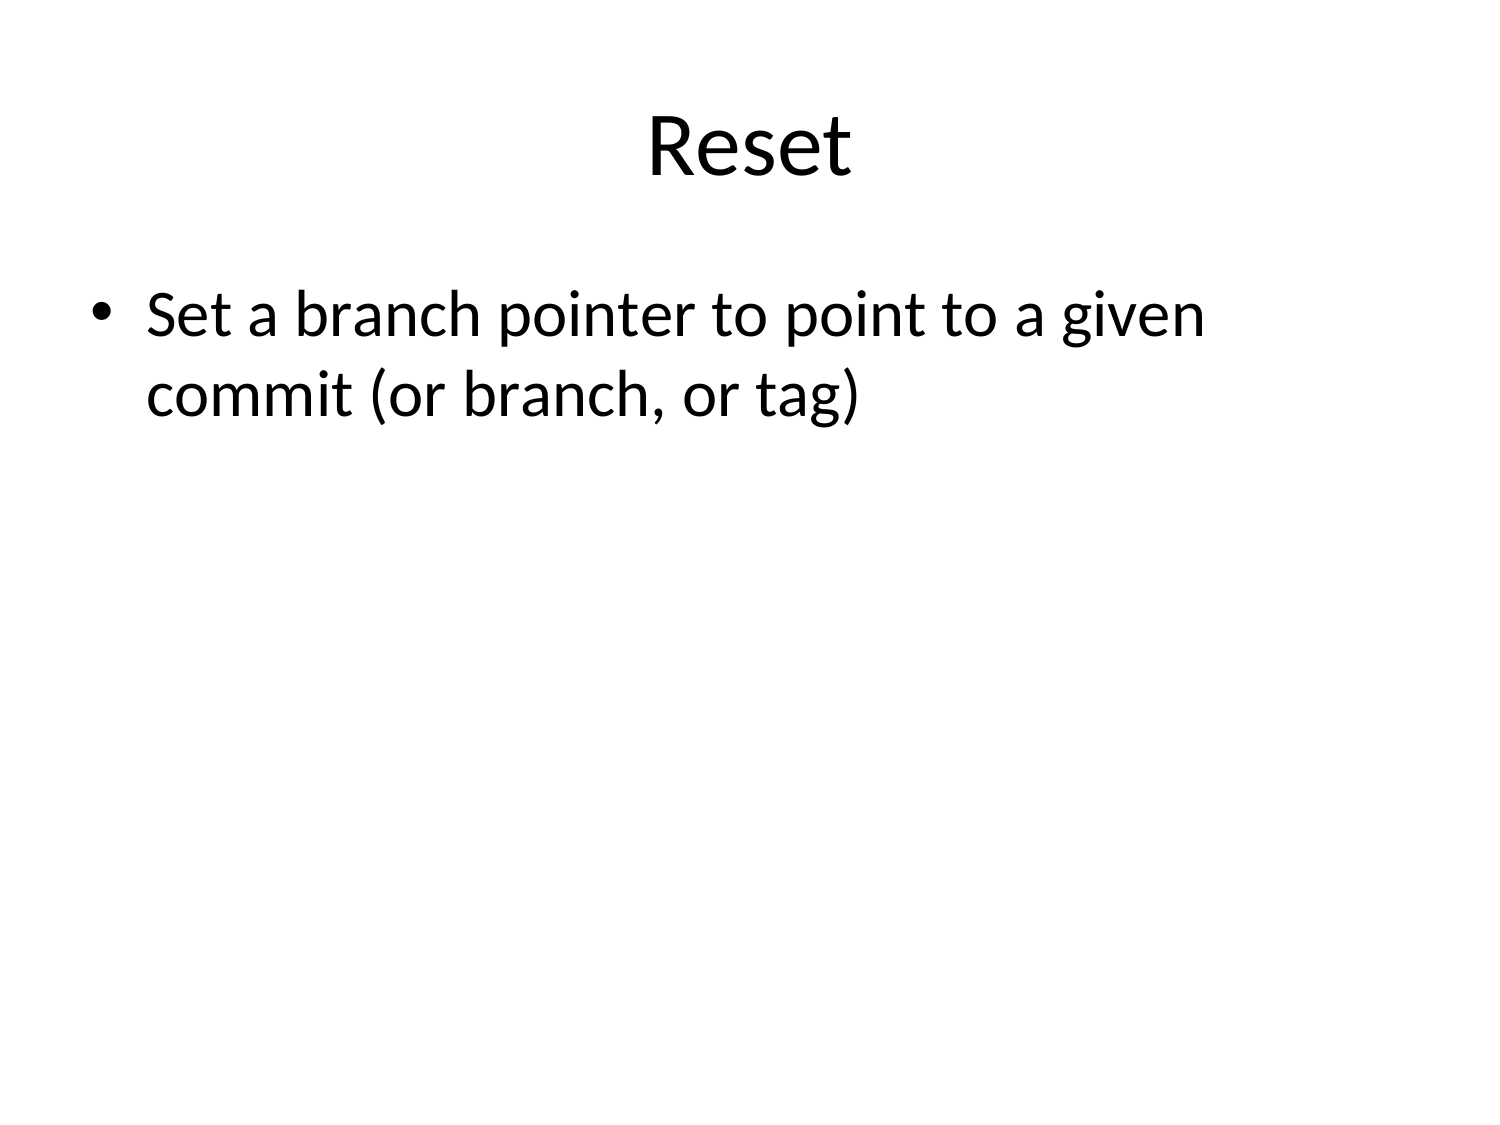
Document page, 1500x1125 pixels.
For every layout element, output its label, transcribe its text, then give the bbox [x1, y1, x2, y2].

list Set a branch pointer to point to a given commit (or branch, or tag) [75, 262, 1426, 1006]
title Reset [75, 45, 1426, 233]
